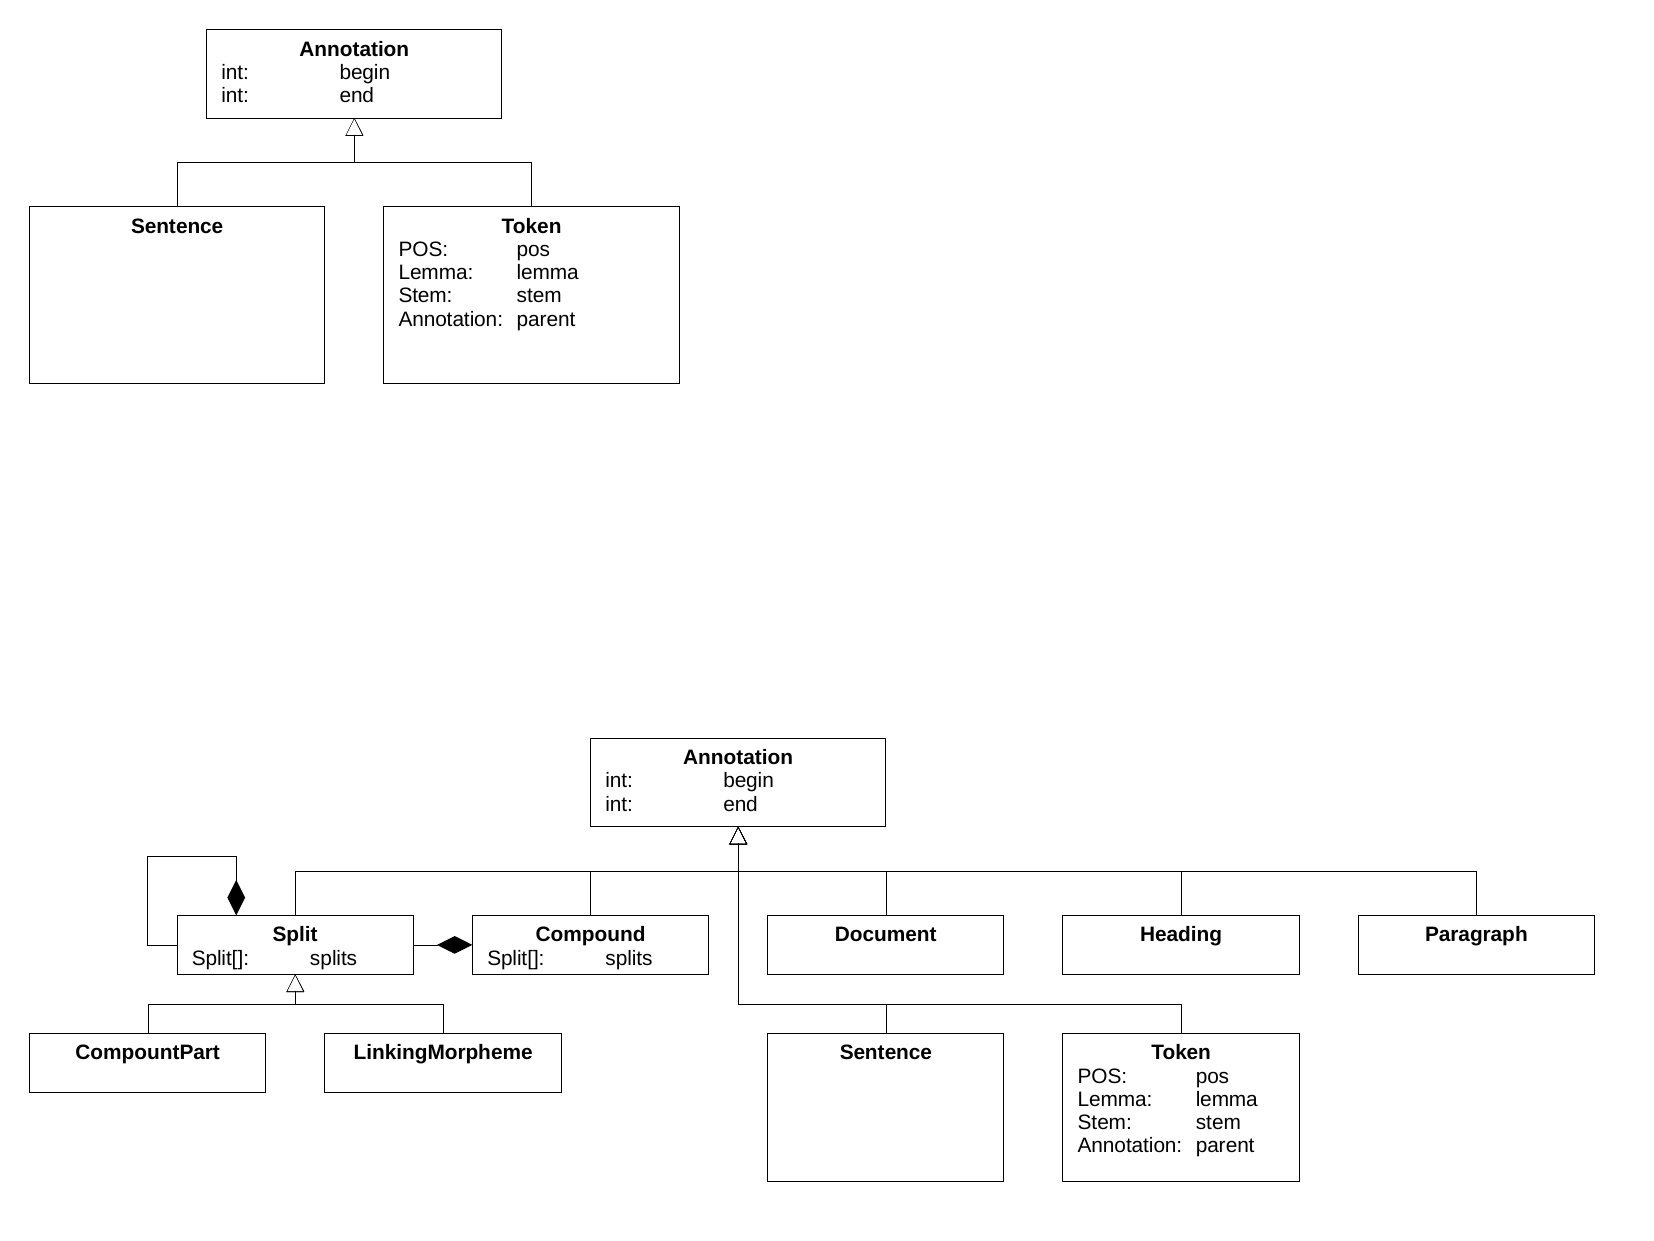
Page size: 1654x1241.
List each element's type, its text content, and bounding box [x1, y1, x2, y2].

text_box Document [767, 915, 1004, 975]
text_box Sentence [29, 206, 325, 384]
text_box Heading [1062, 915, 1300, 975]
text_box Compound Split[]: splits [472, 915, 709, 975]
text_box Split Split[]: splits [177, 915, 414, 975]
text_box Annotation int: begin int: end [590, 738, 886, 827]
text_box LinkingMorpheme [324, 1033, 562, 1093]
text_box Annotation int: begin int: end [206, 29, 502, 119]
text_box Paragraph [1358, 915, 1595, 975]
text_box Token POS: pos Lemma: lemma Stem: stem Annotation: parent [1062, 1033, 1300, 1182]
text_box Token POS: pos Lemma: lemma Stem: stem Annotation: parent [383, 206, 680, 384]
text_box CompountPart [29, 1033, 266, 1093]
text_box Sentence [767, 1033, 1004, 1182]
